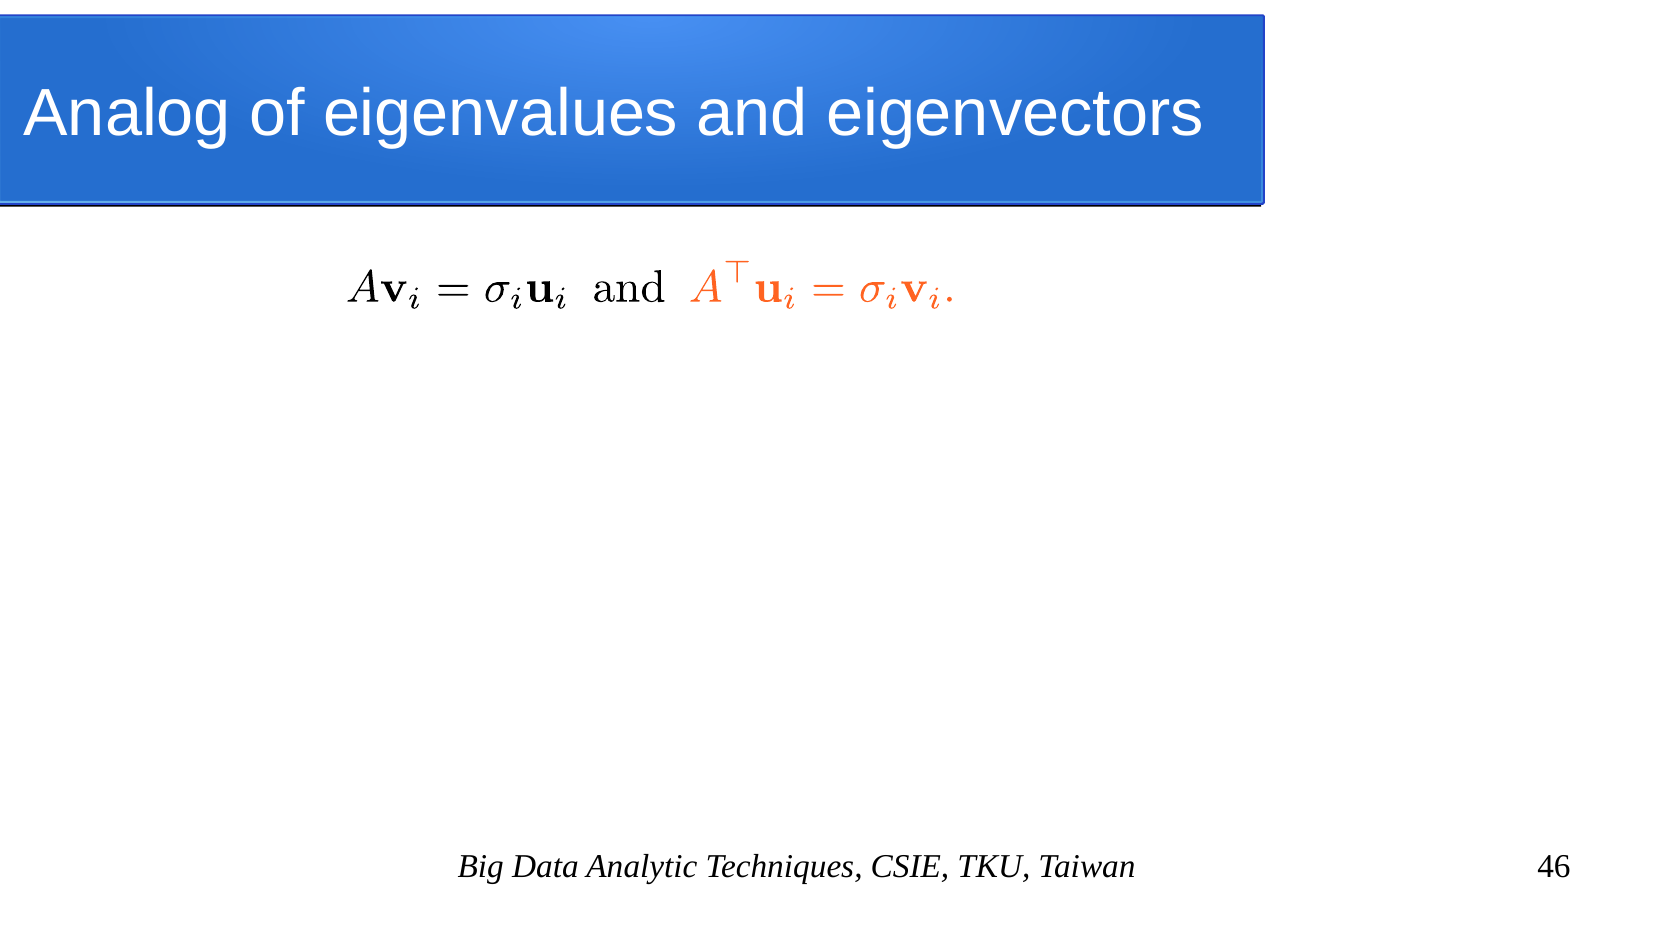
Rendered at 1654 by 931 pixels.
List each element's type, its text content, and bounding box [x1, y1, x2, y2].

title Analog of eigenvalues and eigenvectors [23, 35, 1217, 189]
picture [343, 259, 954, 311]
